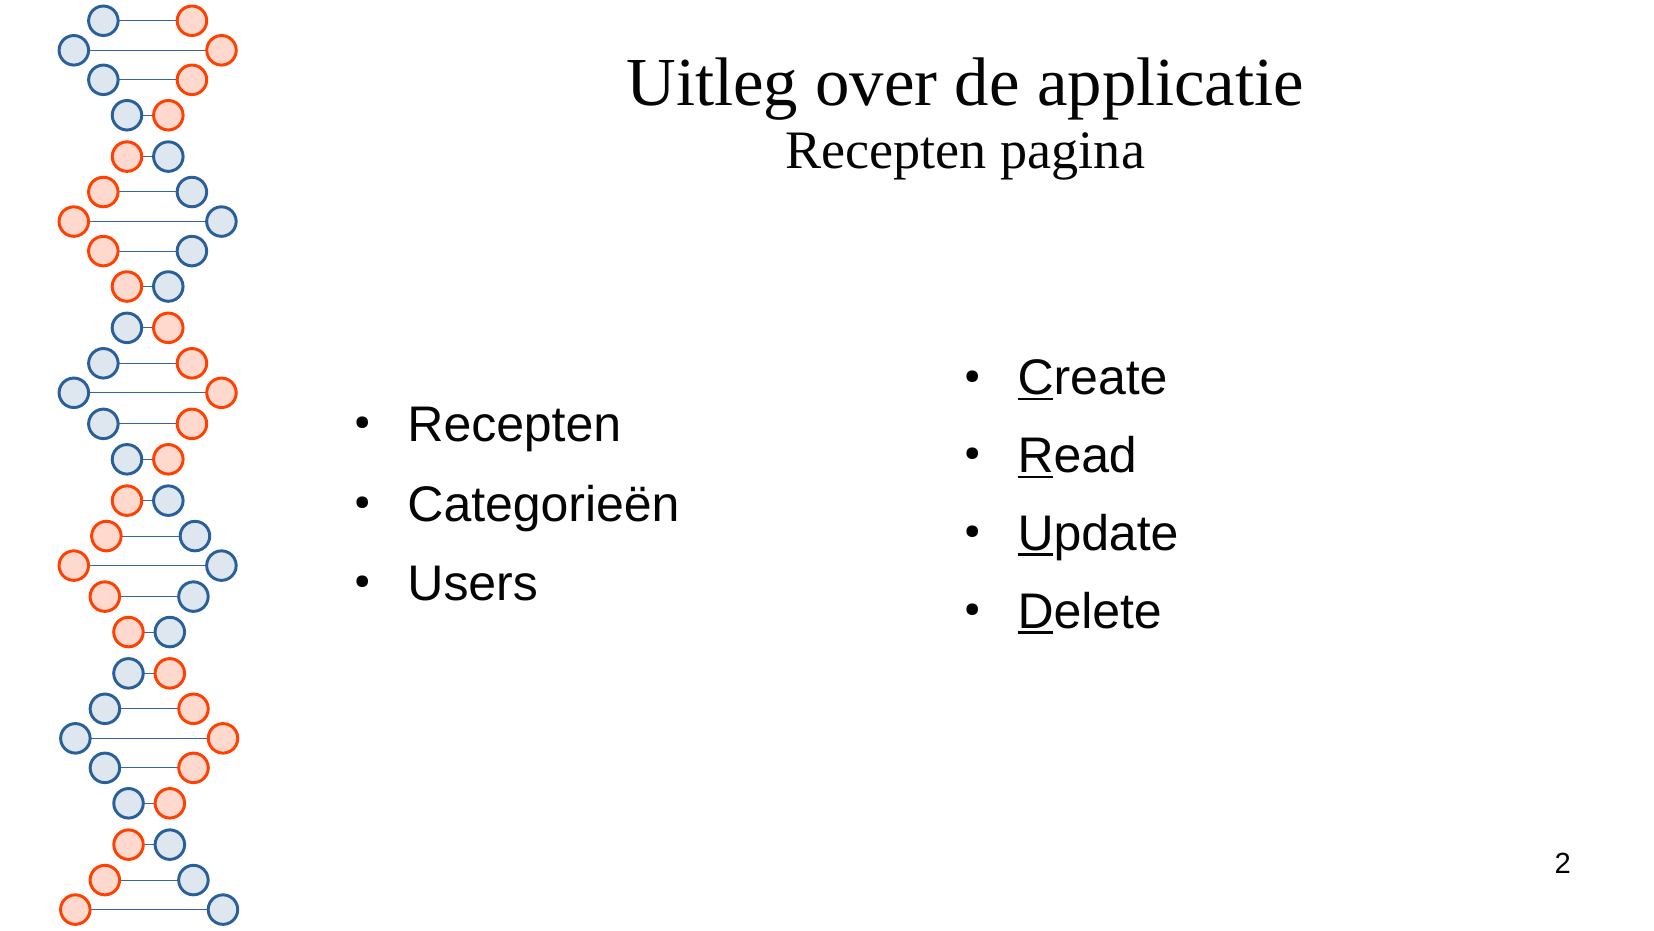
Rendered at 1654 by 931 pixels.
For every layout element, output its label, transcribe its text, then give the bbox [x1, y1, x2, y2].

list Create Read Update Delete [946, 224, 1595, 764]
list Recepten Categorieën Users [265, 224, 915, 764]
title Uitleg over de applicatie Recepten pagina [265, 35, 1595, 189]
